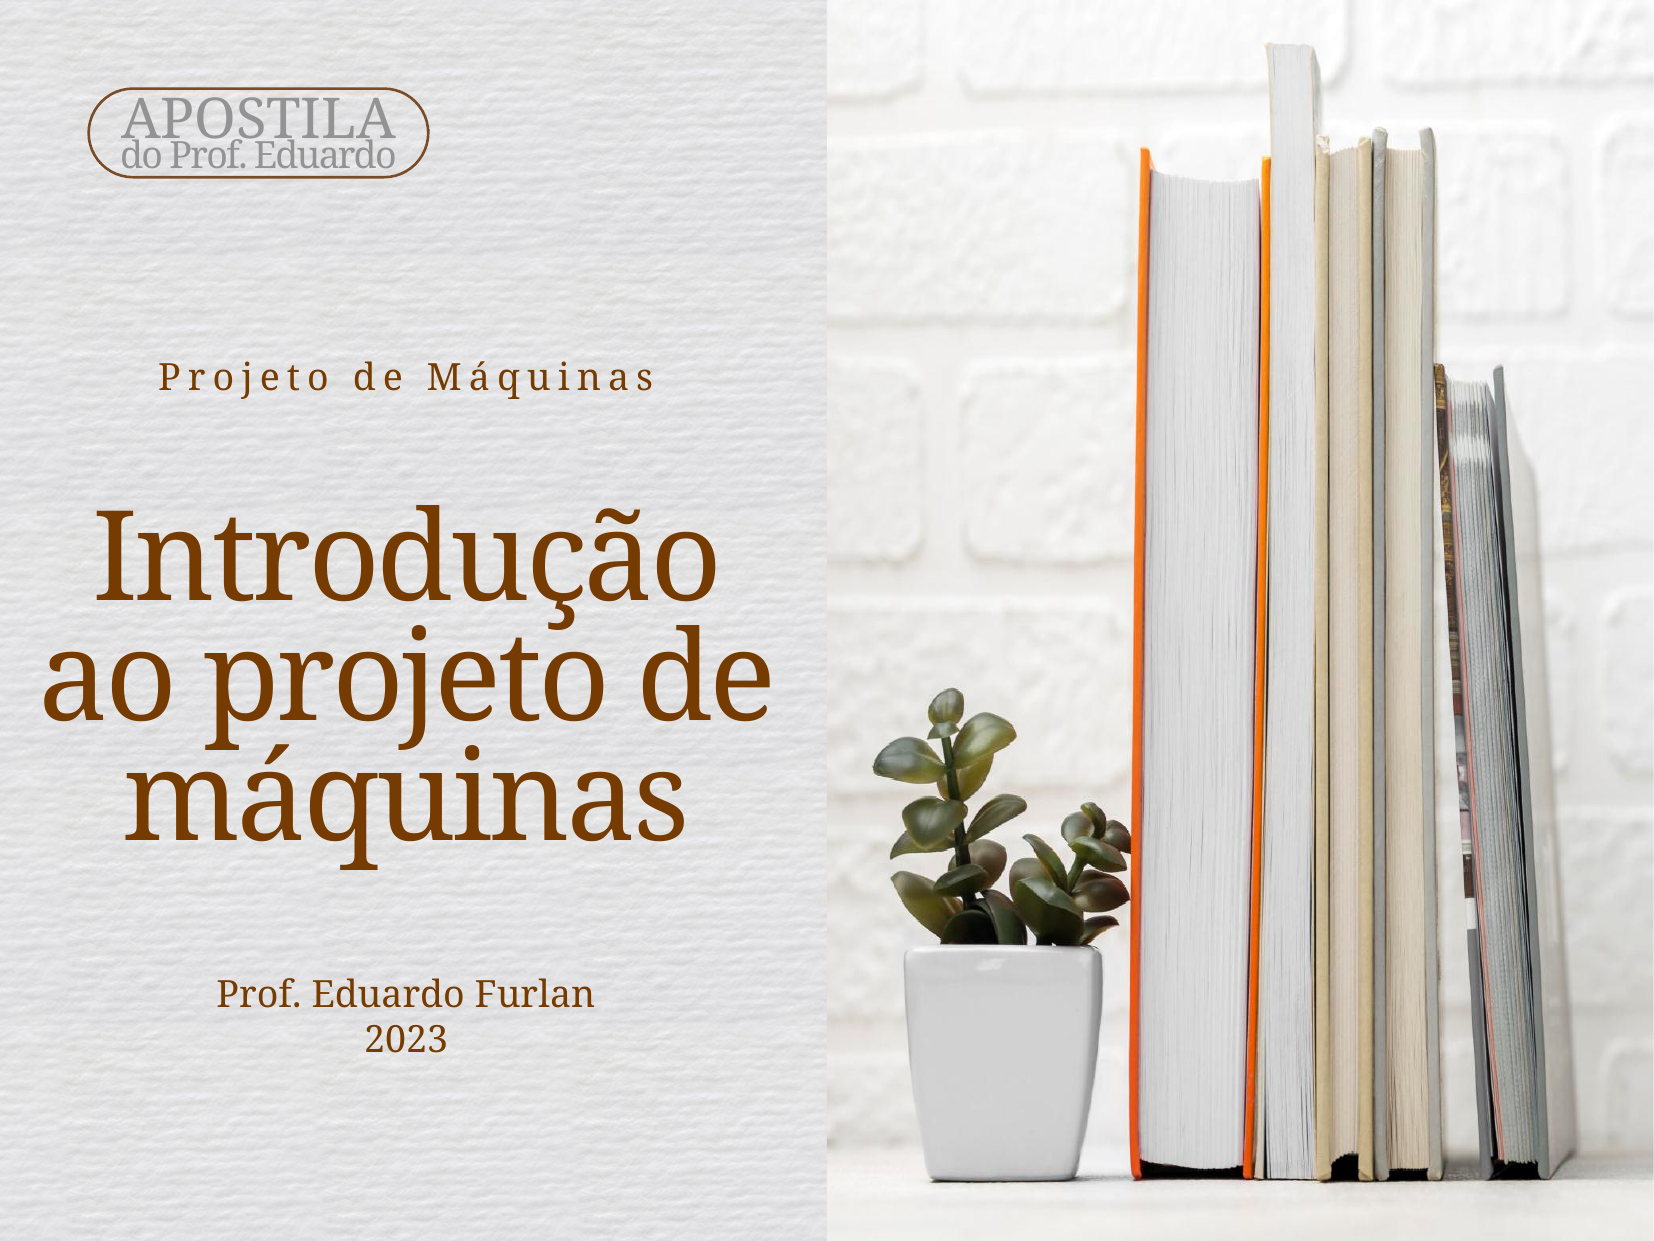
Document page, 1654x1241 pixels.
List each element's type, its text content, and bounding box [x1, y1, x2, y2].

text_box Projeto de Máquinas Introdução ao projeto de máquinas Prof. Eduardo Furlan 2023 [0, 354, 813, 1068]
picture [826, 0, 1654, 1241]
text_box [0, 0, 826, 1241]
text_box APOSTILA do Prof. Eduardo [88, 88, 429, 178]
